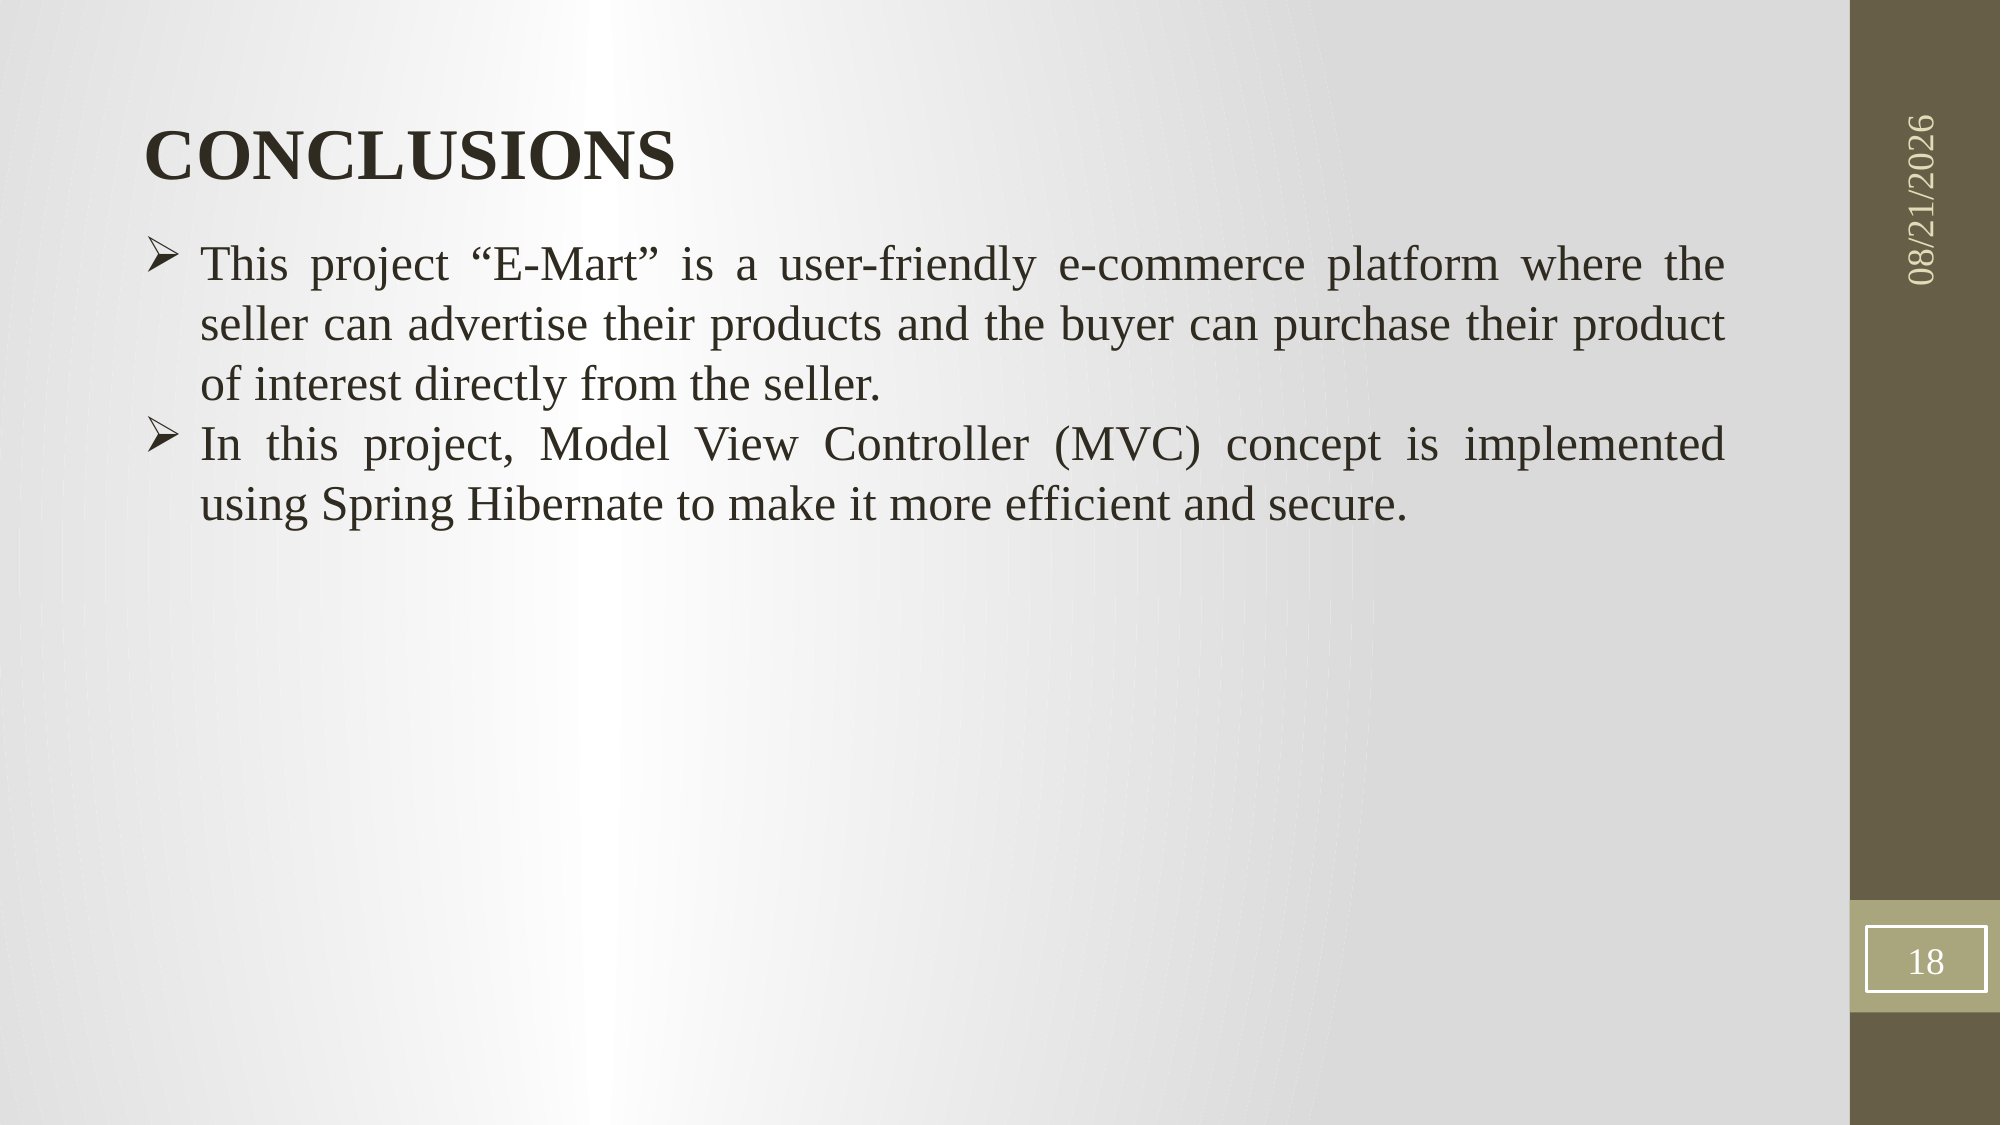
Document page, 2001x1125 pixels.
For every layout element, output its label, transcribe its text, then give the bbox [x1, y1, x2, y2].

slide_number 11/22/2020 [1878, 100, 1959, 501]
text_box This project “E-Mart” is a user-friendly e-commerce platform where the seller can advertise their products and the buyer can purchase their product of interest directly from the seller. In this project, Model View Controller (MVC) concept is implemented using Spring Hibernate to make it more efficient and secure. [128, 222, 1742, 1082]
slide_number <number> [1866, 926, 1987, 992]
text_box CONCLUSIONS [128, 99, 1540, 203]
